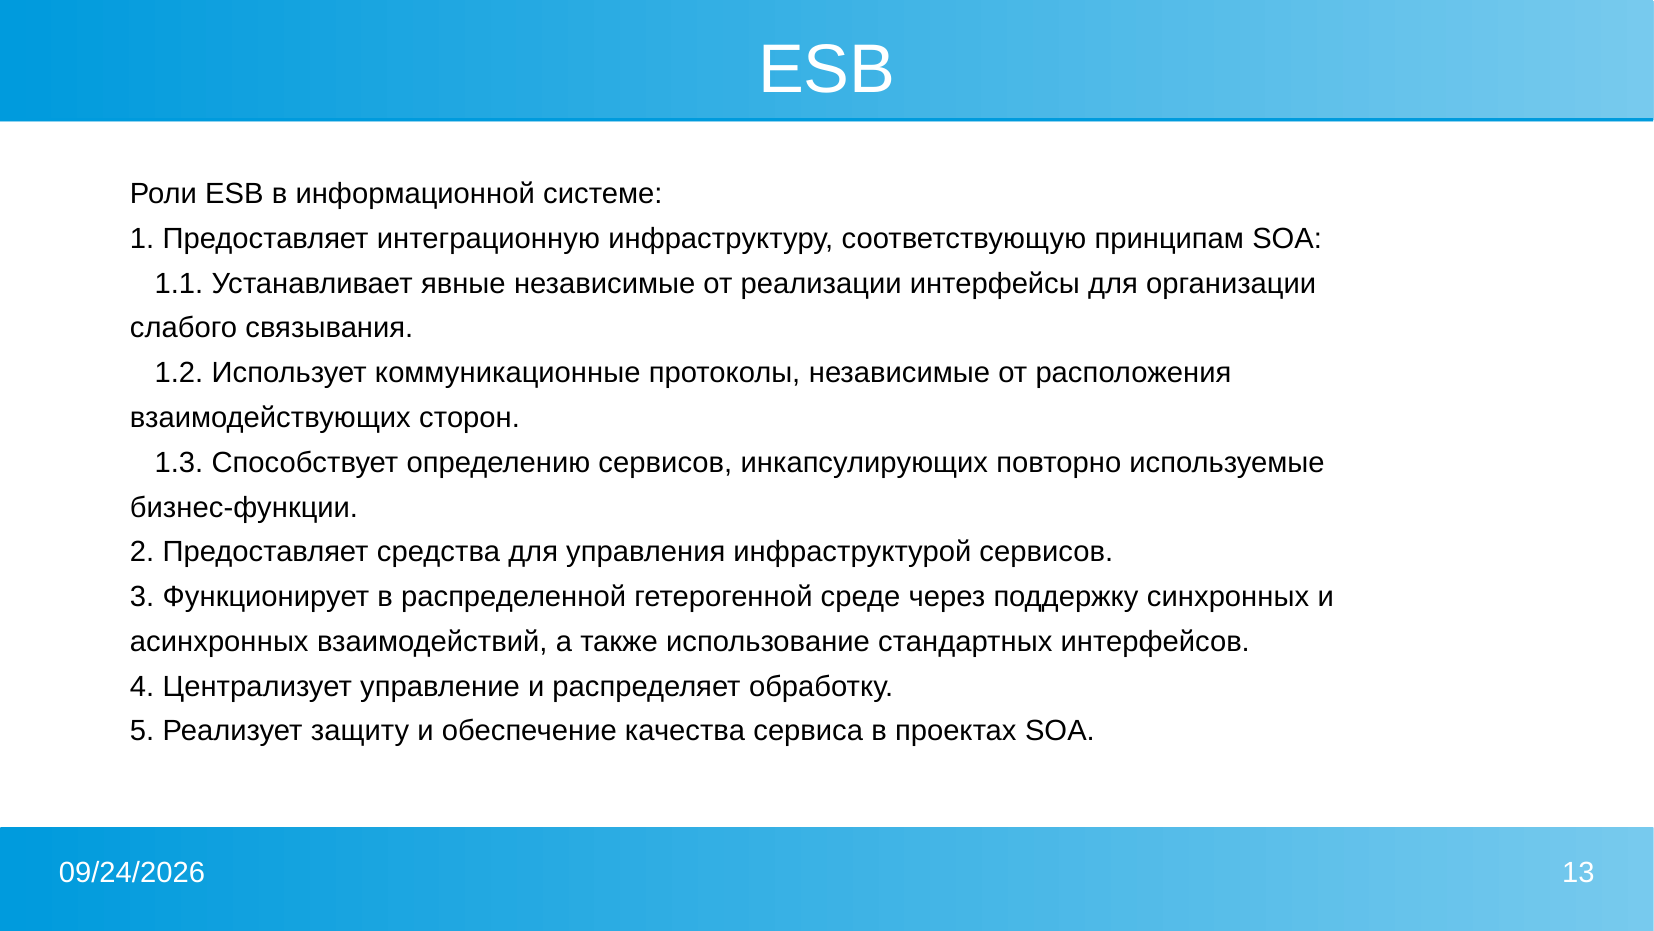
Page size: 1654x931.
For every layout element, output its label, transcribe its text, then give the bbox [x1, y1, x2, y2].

title ESB [59, 29, 1595, 108]
list Роли ESB в информационной системе: 1. Предоставляет интеграционную инфраструктуру, соответствующую принципам SOA: 1.1. Устанавливает явные независимые от реализации интерфейсы для организации слабого связывания. 1.2. Использует коммуникационные протоколы, независимые от расположения взаимодействующих сторон. 1.3. Способствует определению сервисов, инкапсулирующих повторно используемые бизнес-функции. 2. Предоставляет средства для управления инфраструктурой сервисов. 3. Функционирует в распределенной гетерогенной среде через поддержку синхронных и асинхронных взаимодействий, а также использование стандартных интерфейсов. 4. Централизует управление и распределяет обработку. 5. Реализует защиту и обеспечение качества сервиса в проектах SOA. [59, 177, 1595, 768]
